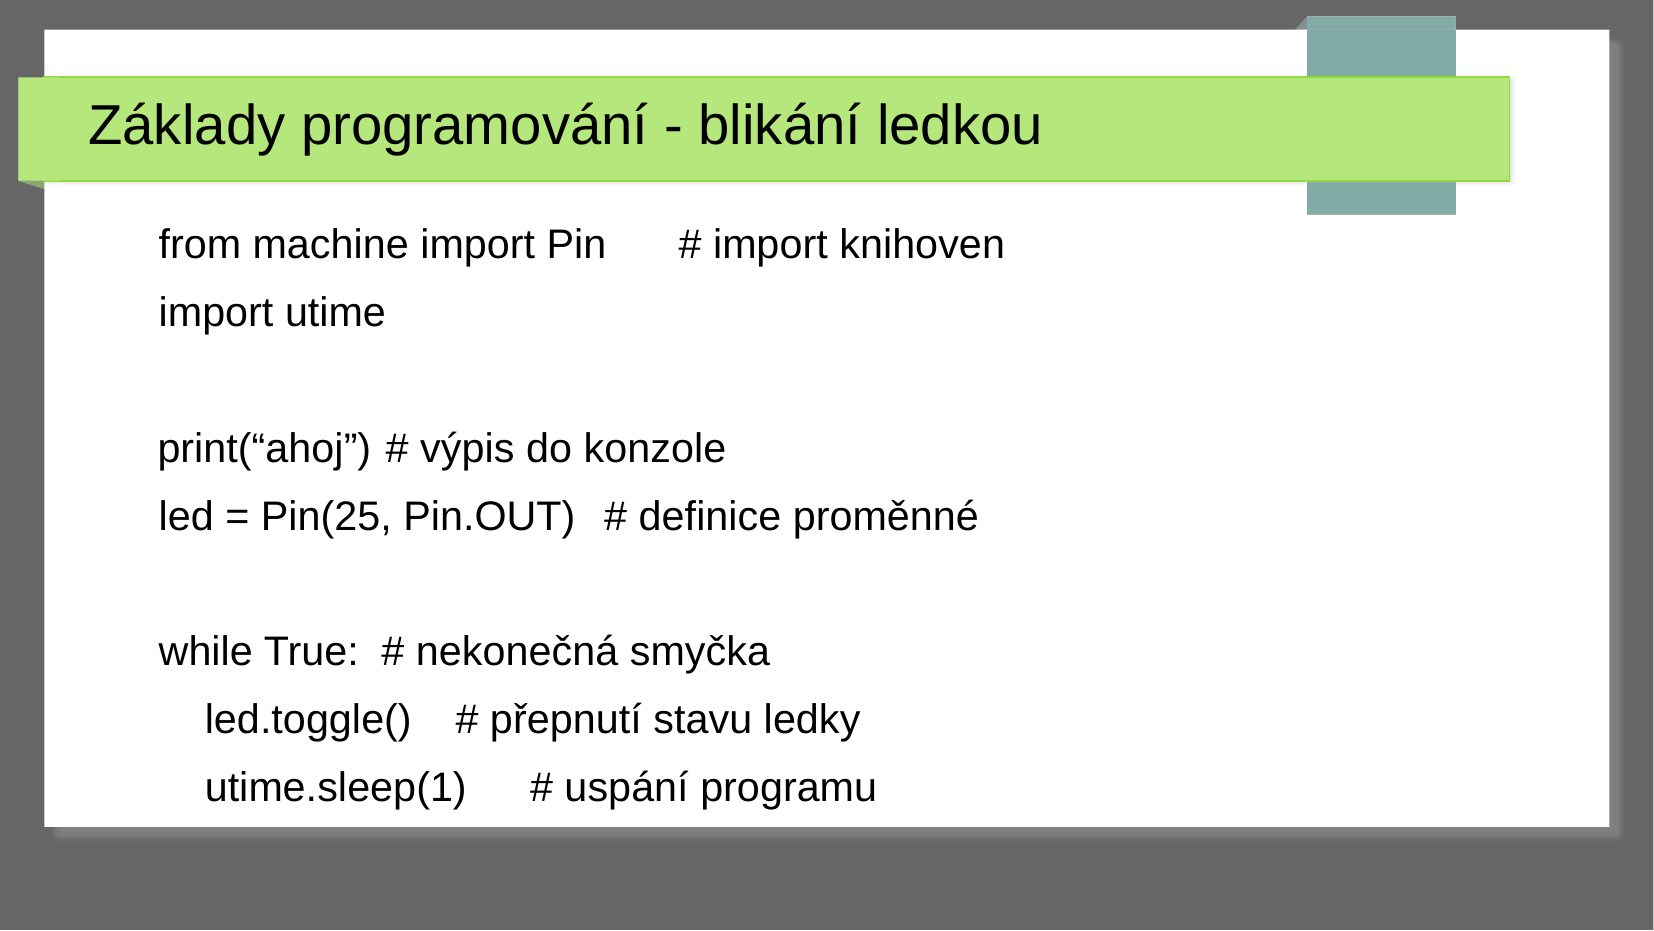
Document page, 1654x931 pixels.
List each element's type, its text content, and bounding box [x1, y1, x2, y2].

list from machine import Pin # import knihoven import utime print(“ahoj”) # výpis do konzole led = Pin(25, Pin.OUT) # definice proměnné while True: # nekonečná smyčka led.toggle() # přepnutí stavu ledky utime.sleep(1) # uspání programu [88, 221, 1565, 813]
title Základy programování - blikání ledkou [88, 73, 1506, 178]
